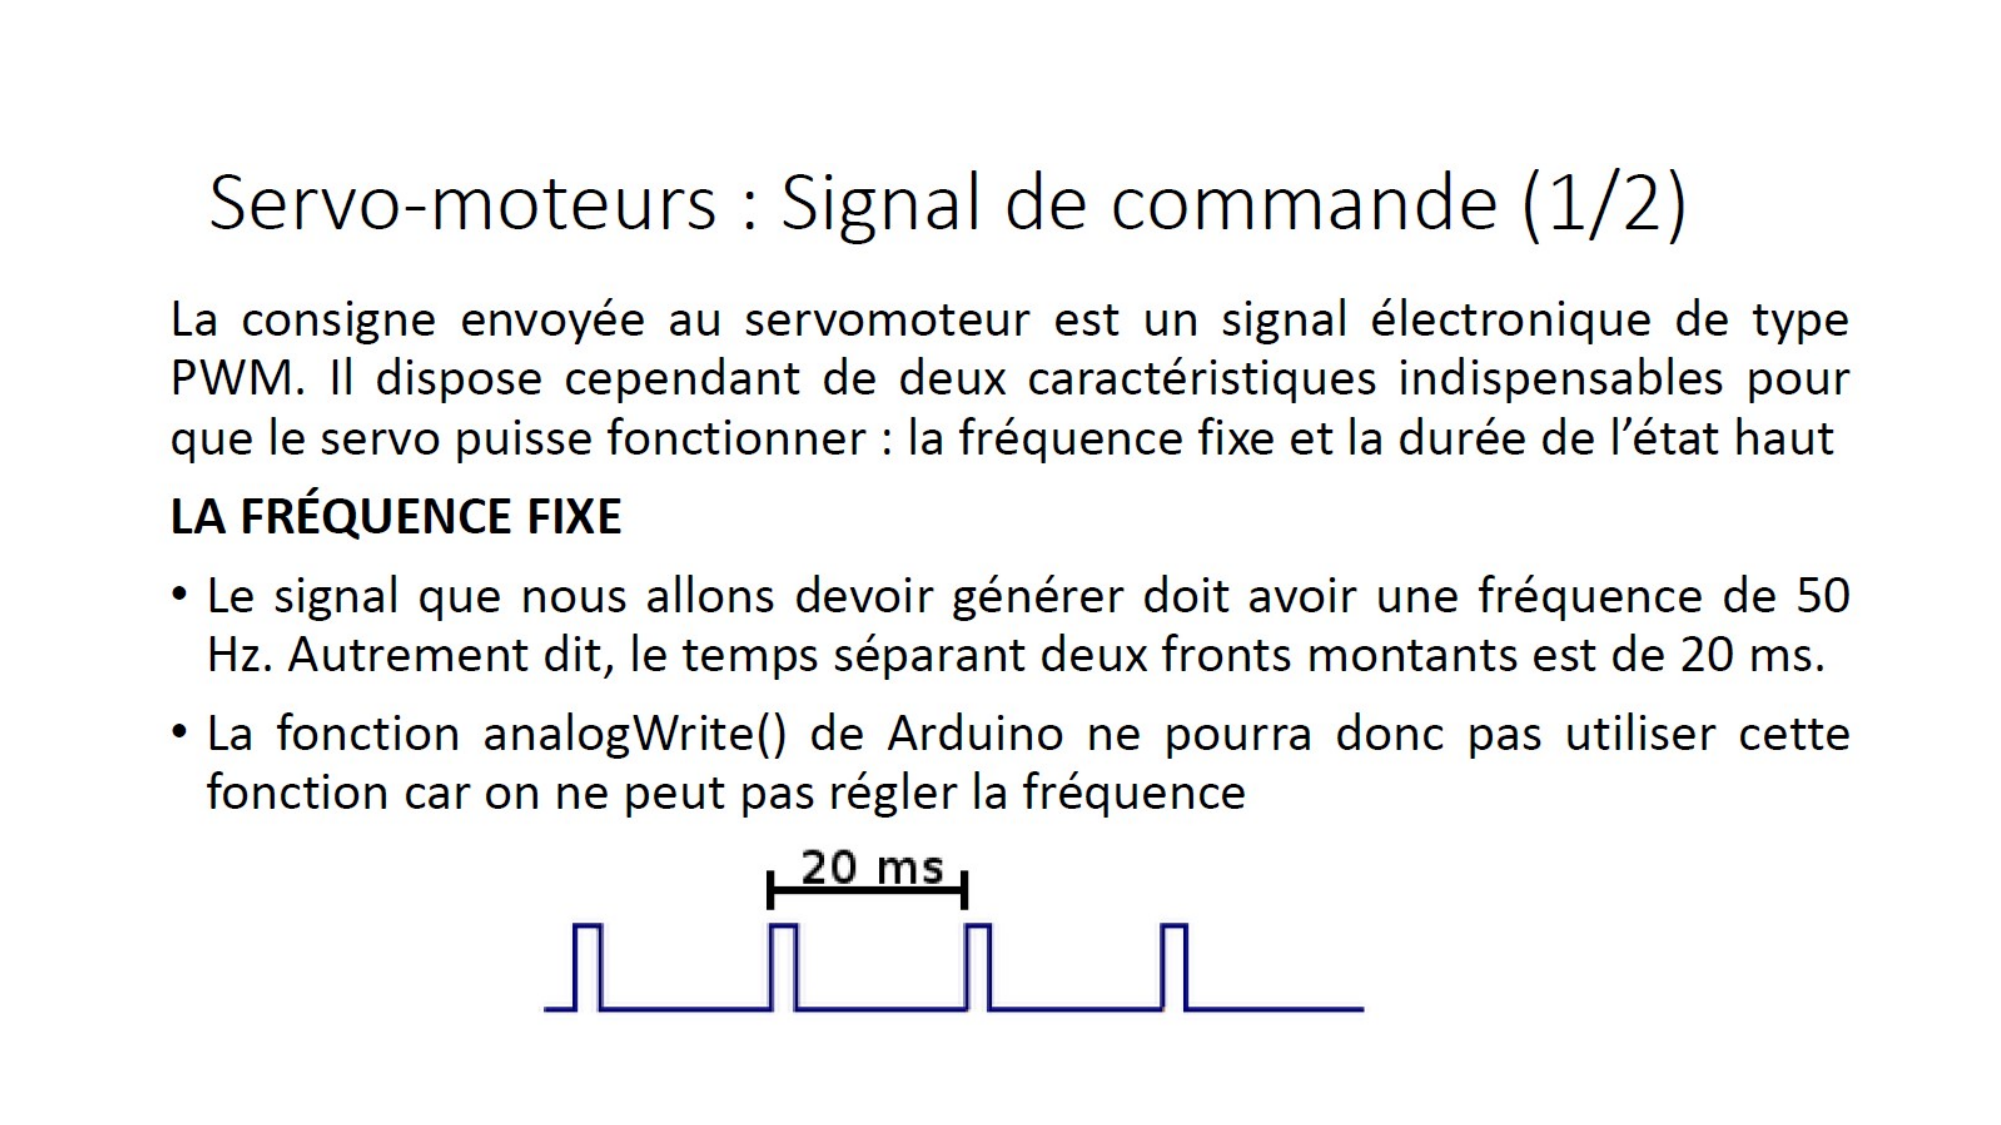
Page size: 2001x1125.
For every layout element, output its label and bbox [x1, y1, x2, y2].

picture [137, 163, 1887, 1028]
